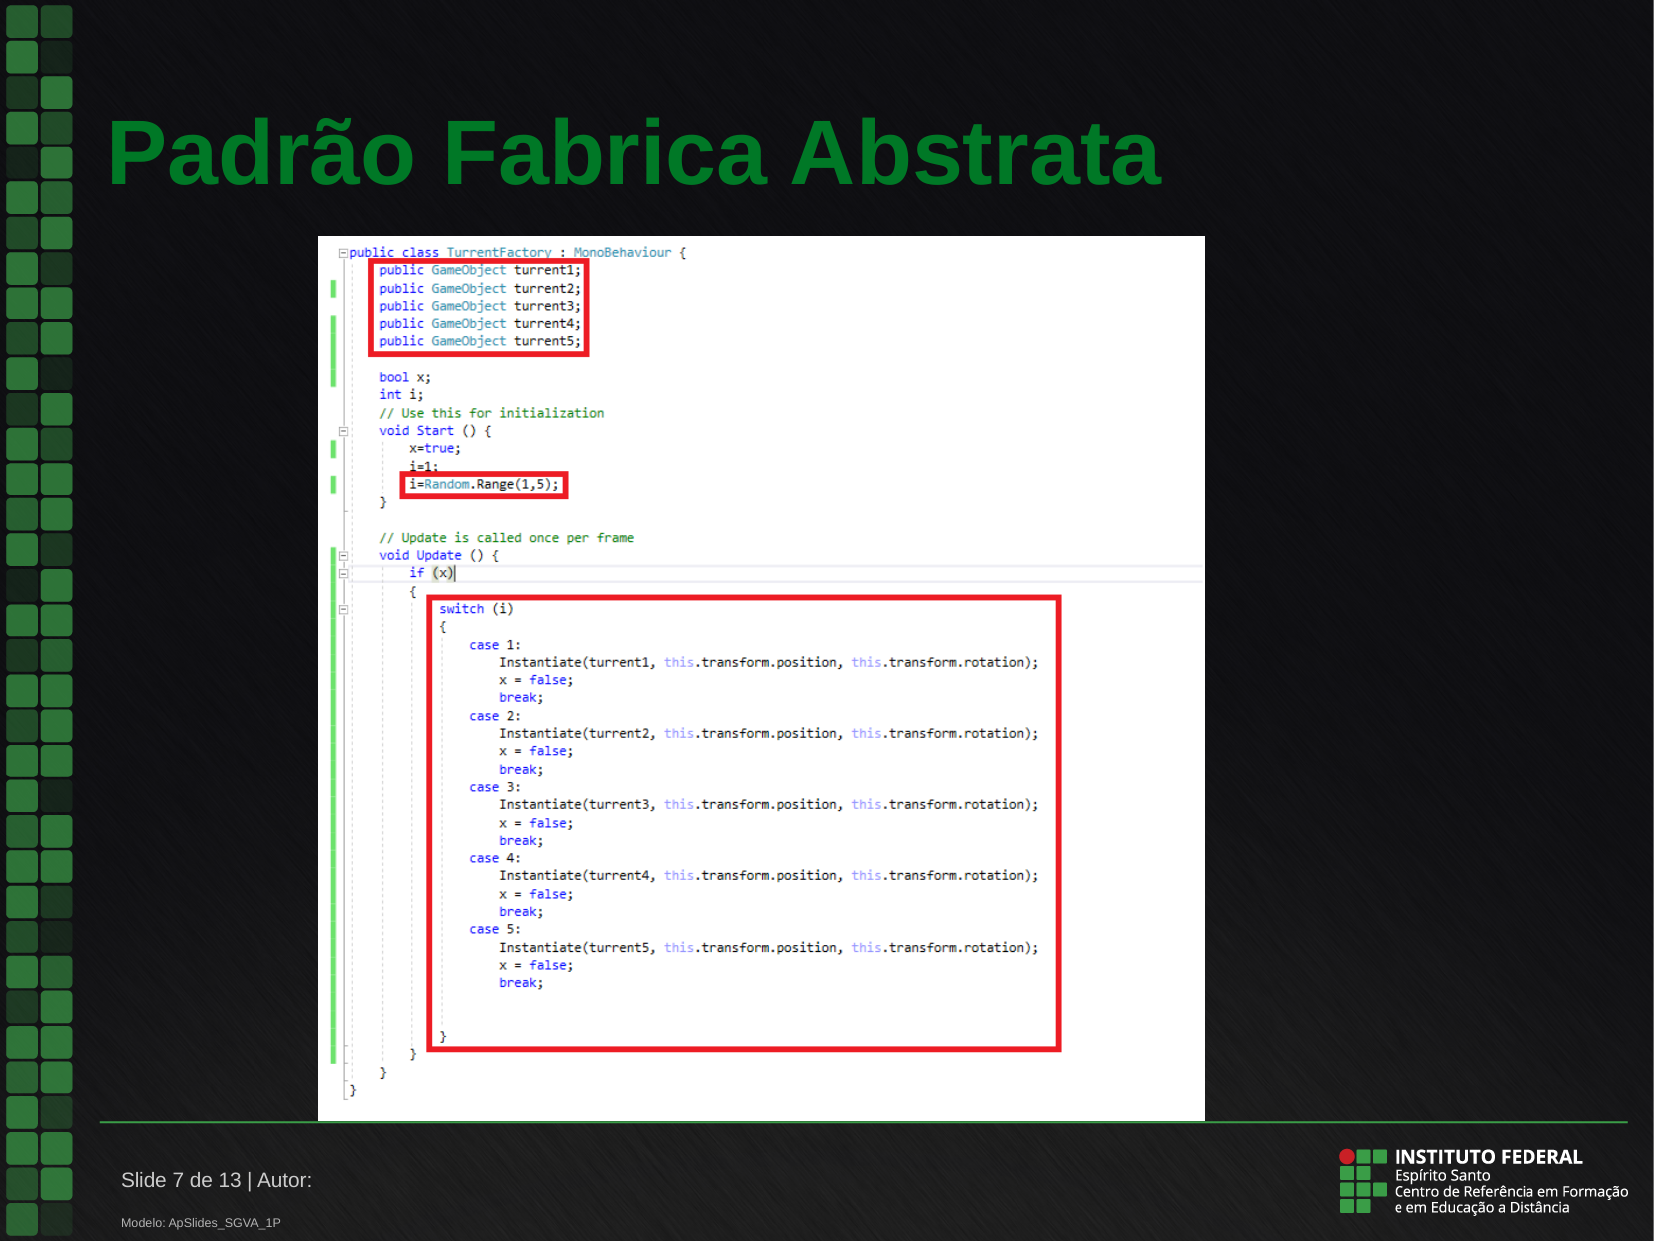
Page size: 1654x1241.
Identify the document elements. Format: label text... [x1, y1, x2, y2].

title Padrão Fabrica Abstrata [106, 49, 1571, 257]
picture [0, 0, 1654, 1241]
